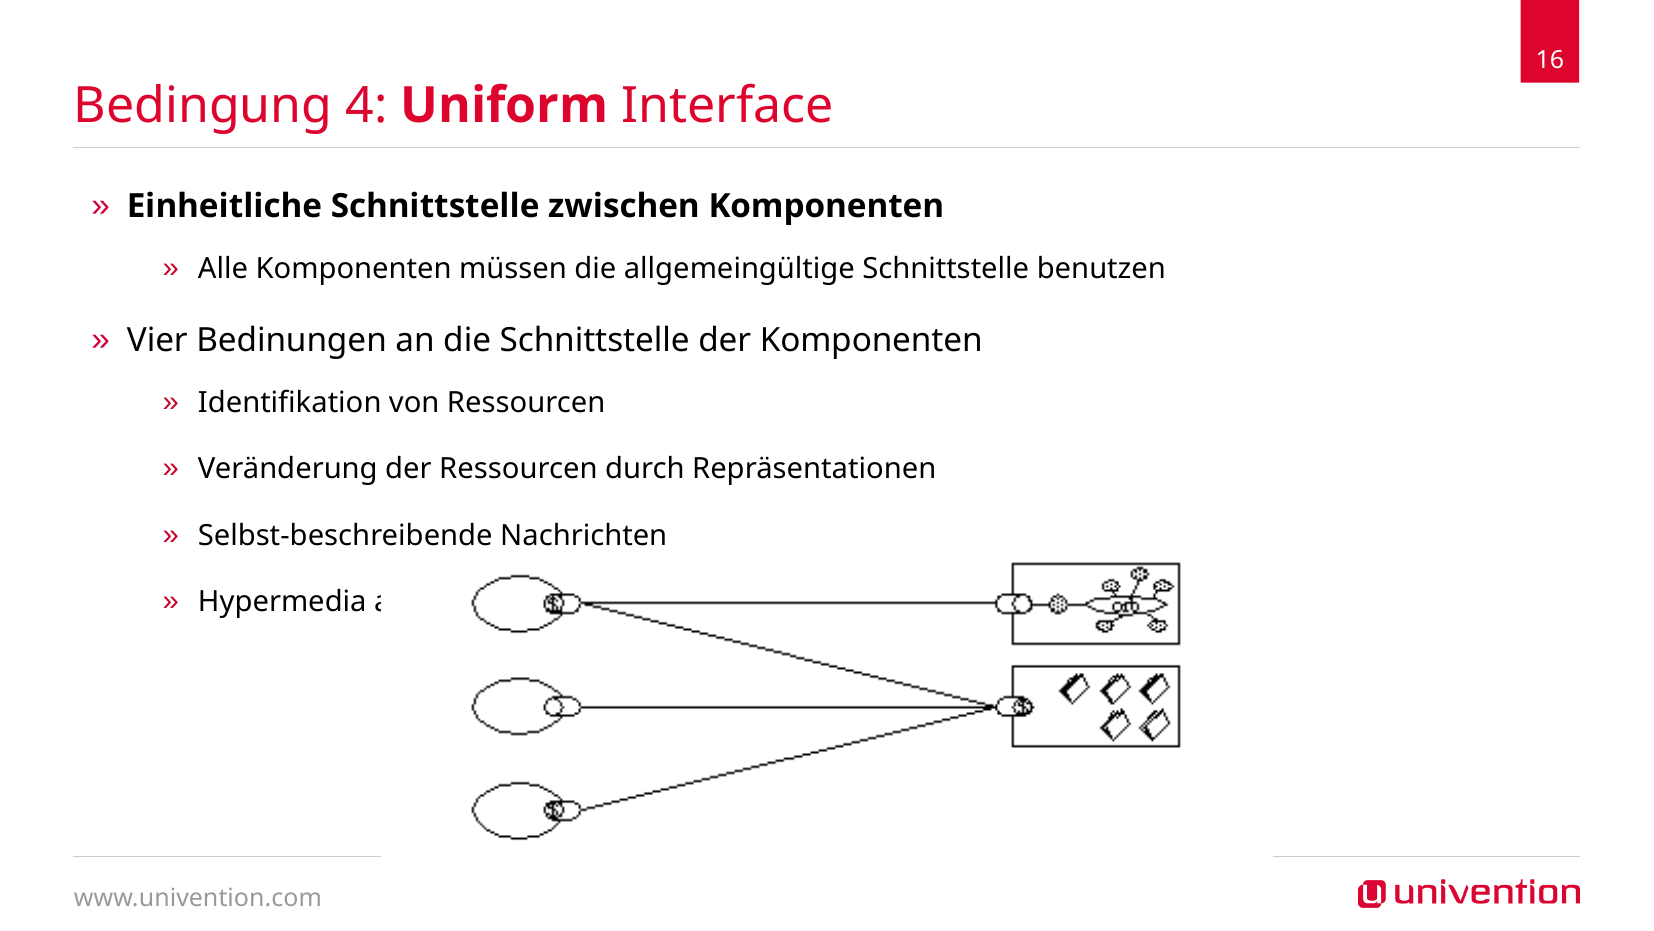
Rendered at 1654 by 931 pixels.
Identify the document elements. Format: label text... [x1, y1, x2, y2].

picture [380, 547, 1273, 866]
picture [1358, 879, 1580, 908]
list Einheitliche Schnittstelle zwischen Komponenten Alle Komponenten müssen die allgemeingültige Schnittstelle benutzen Vier Bedinungen an die Schnittstelle der Komponenten Identifikation von Ressourcen Veränderung der Ressourcen durch Repräsentationen Selbst-beschreibende Nachrichten Hypermedia as the engine of application state [73, 159, 1580, 751]
title Bedingung 4: Uniform Interface [73, 59, 1580, 148]
